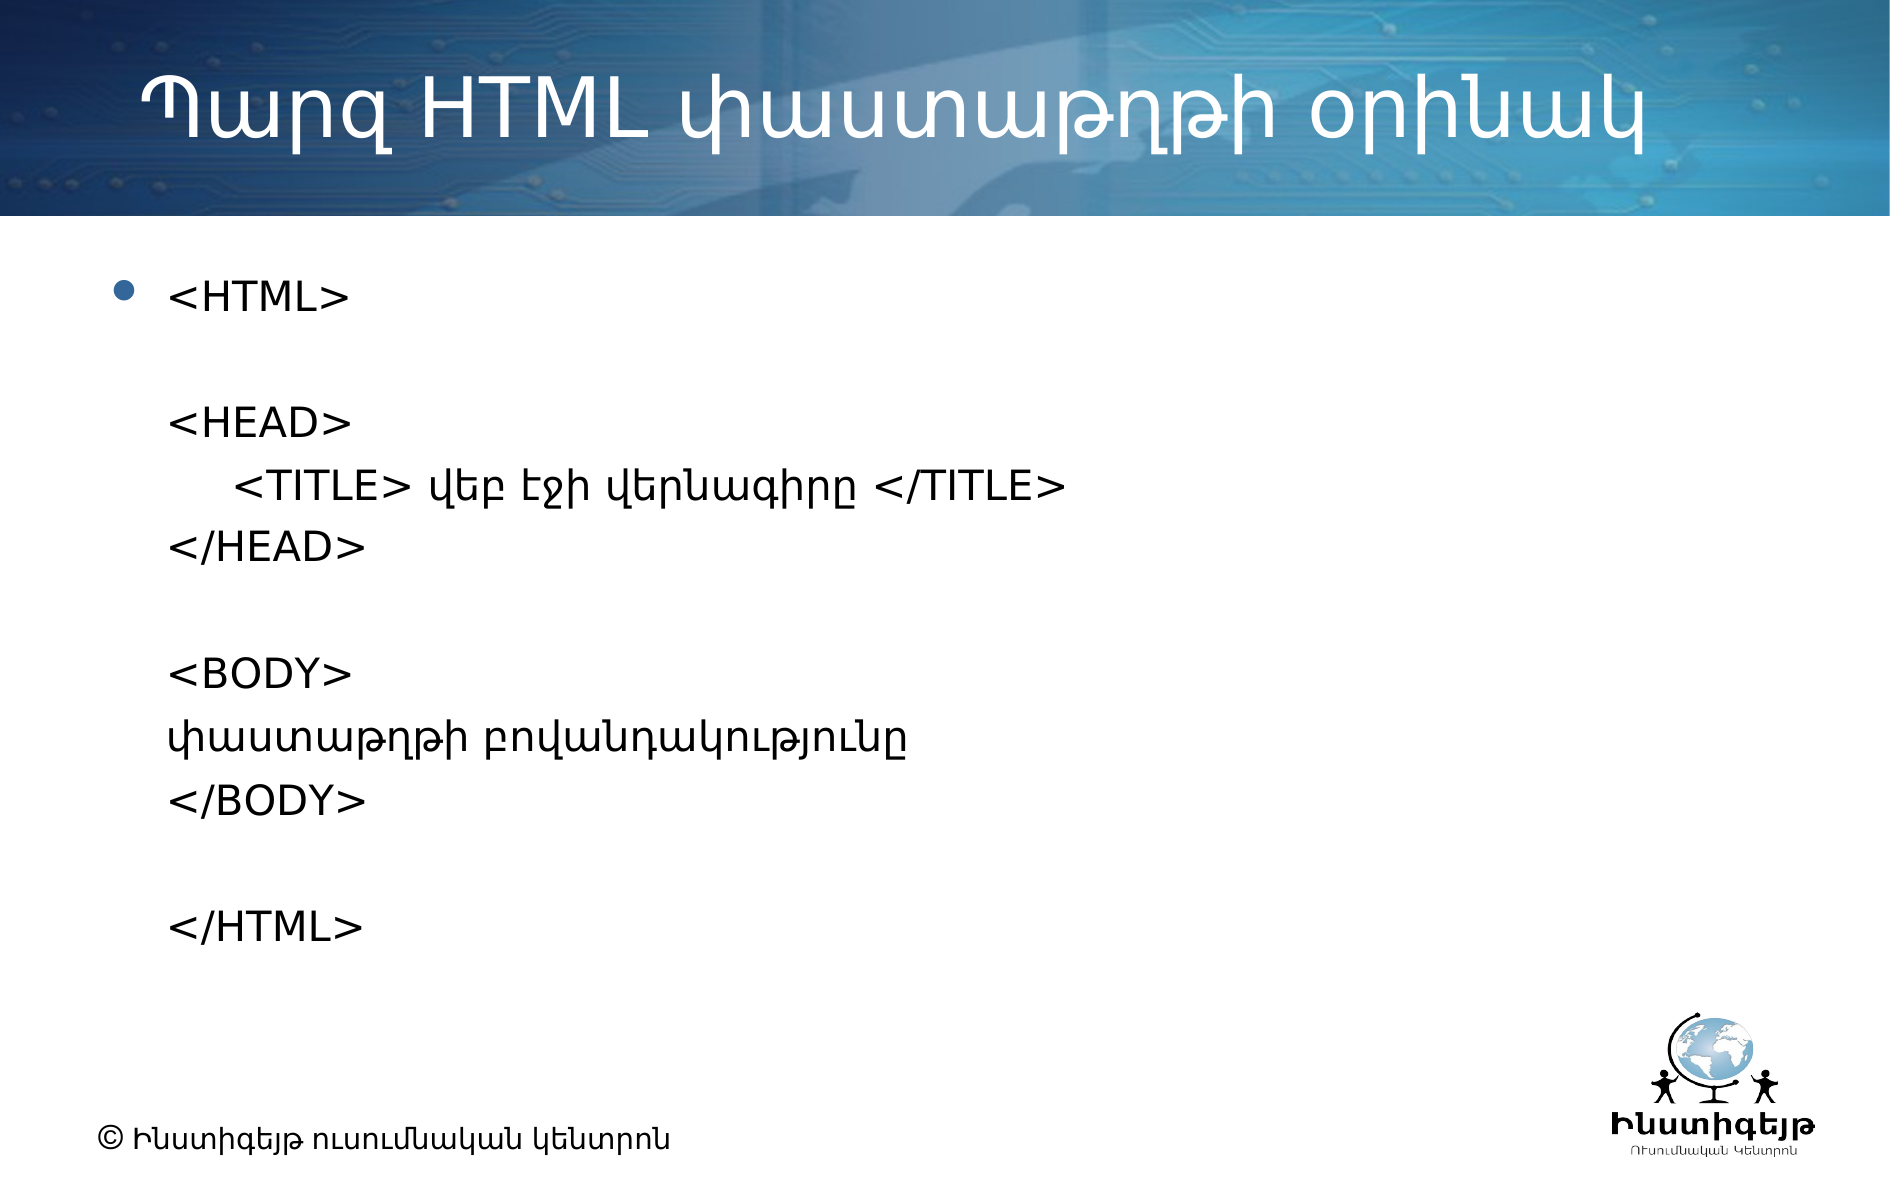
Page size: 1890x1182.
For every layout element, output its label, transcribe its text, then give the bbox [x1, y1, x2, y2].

picture [0, 0, 1890, 216]
picture [1612, 1012, 1815, 1157]
list <HTML> <HEAD> <TITLE> վեբ էջի վերնագիրը </TITLE> </HEAD> <BODY> փաստաթղթի բովանդակությունը </BODY> </HTML> [110, 276, 1801, 301]
